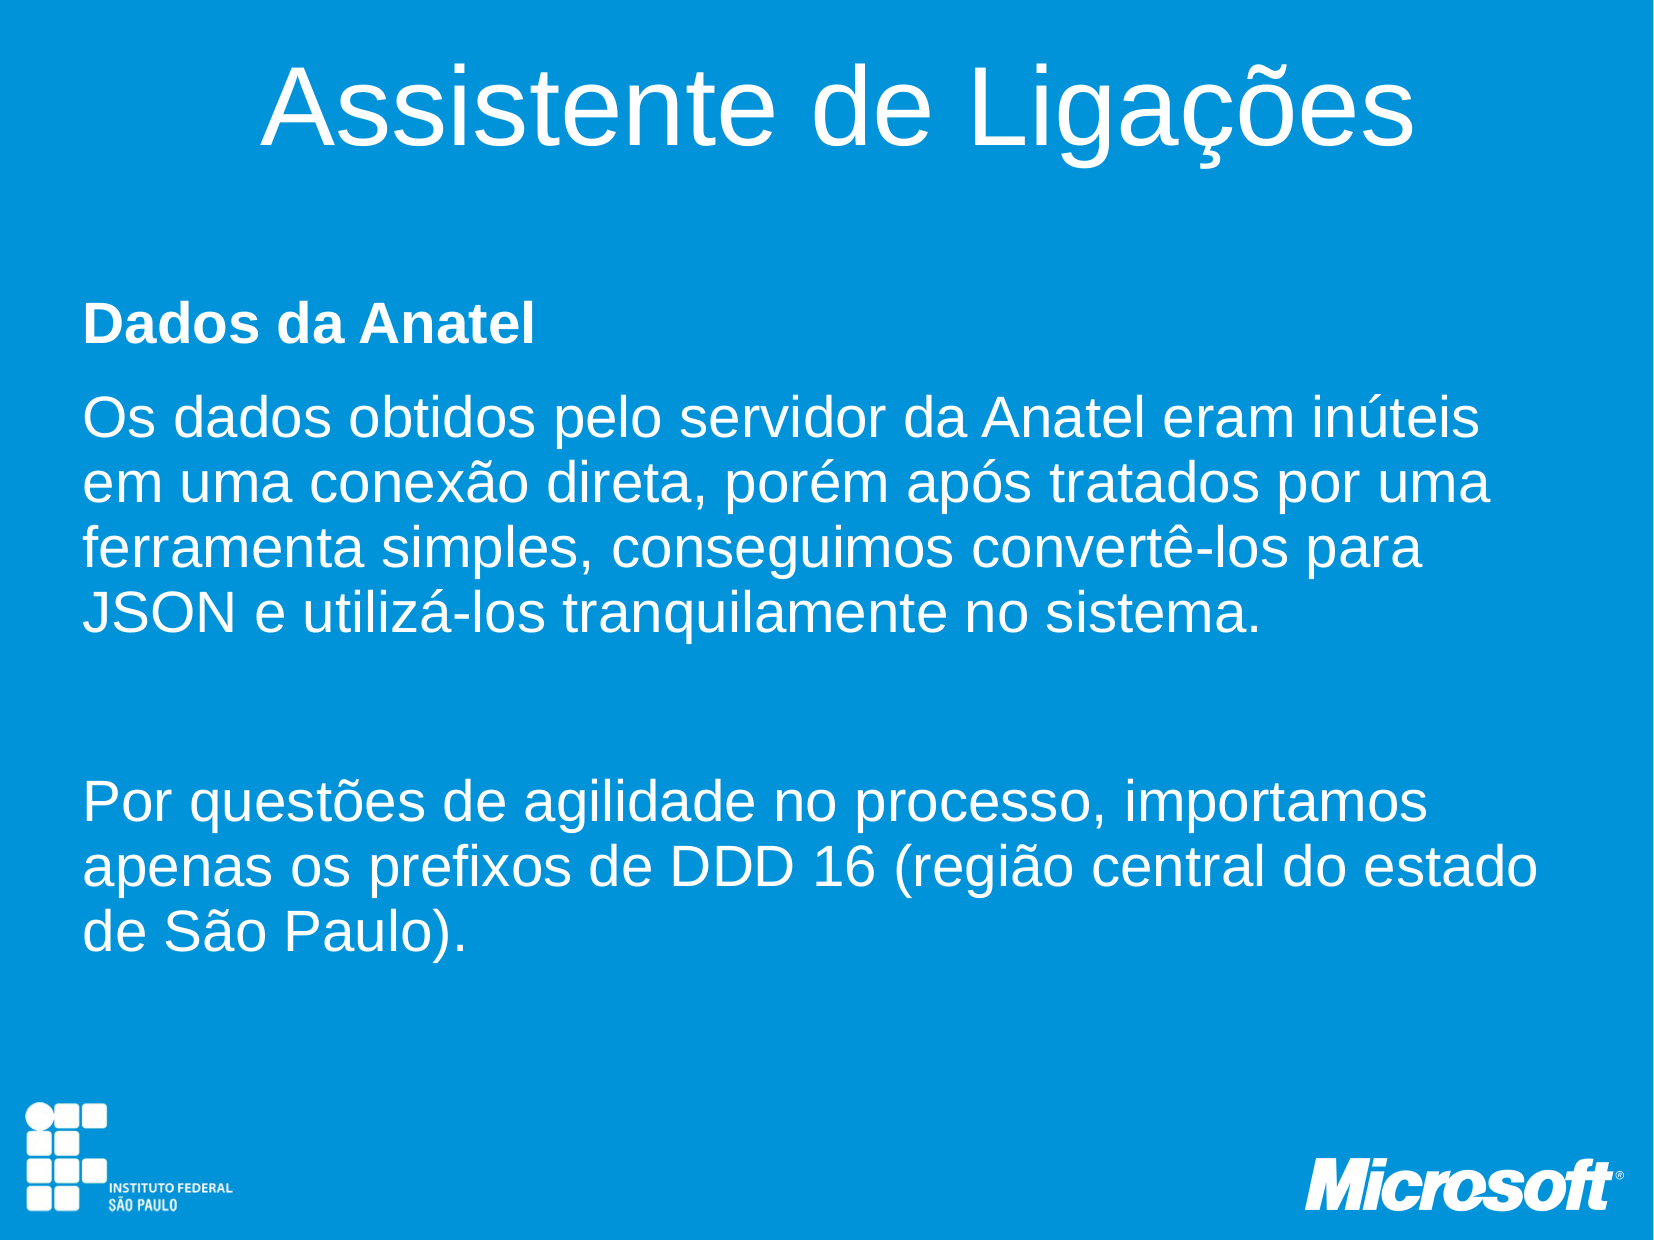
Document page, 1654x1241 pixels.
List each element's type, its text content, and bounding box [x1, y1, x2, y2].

picture [138, 1199, 144, 1209]
picture [27, 1159, 51, 1183]
text_box Assistente de Ligações [94, 35, 1583, 178]
list Dados da Anatel Os dados obtidos pelo servidor da Anatel eram inúteis em uma conexão direta, porém após tratados por uma ferramenta simples, conseguimos convertê-los para JSON e utilizá-los tranquilamente no sistema. Por questões de agilidade no processo, importamos apenas os prefixos de DDD 16 (região central do estado de São Paulo). [82, 290, 1571, 1010]
picture [118, 1184, 126, 1192]
picture [1382, 1171, 1422, 1210]
picture [55, 1159, 79, 1183]
picture [1525, 1159, 1612, 1211]
picture [26, 1103, 79, 1155]
picture [170, 1199, 176, 1211]
picture [82, 1159, 107, 1183]
picture [118, 1197, 132, 1211]
picture [1373, 1159, 1386, 1166]
picture [227, 1184, 232, 1192]
picture [1364, 1172, 1383, 1209]
picture [55, 1131, 79, 1155]
picture [1306, 1159, 1369, 1209]
picture [185, 1184, 200, 1192]
picture [155, 1184, 168, 1192]
picture [27, 1186, 51, 1211]
picture [218, 1184, 224, 1192]
picture [55, 1186, 79, 1211]
picture [146, 1199, 168, 1211]
picture [82, 1104, 107, 1128]
picture [1420, 1170, 1524, 1211]
